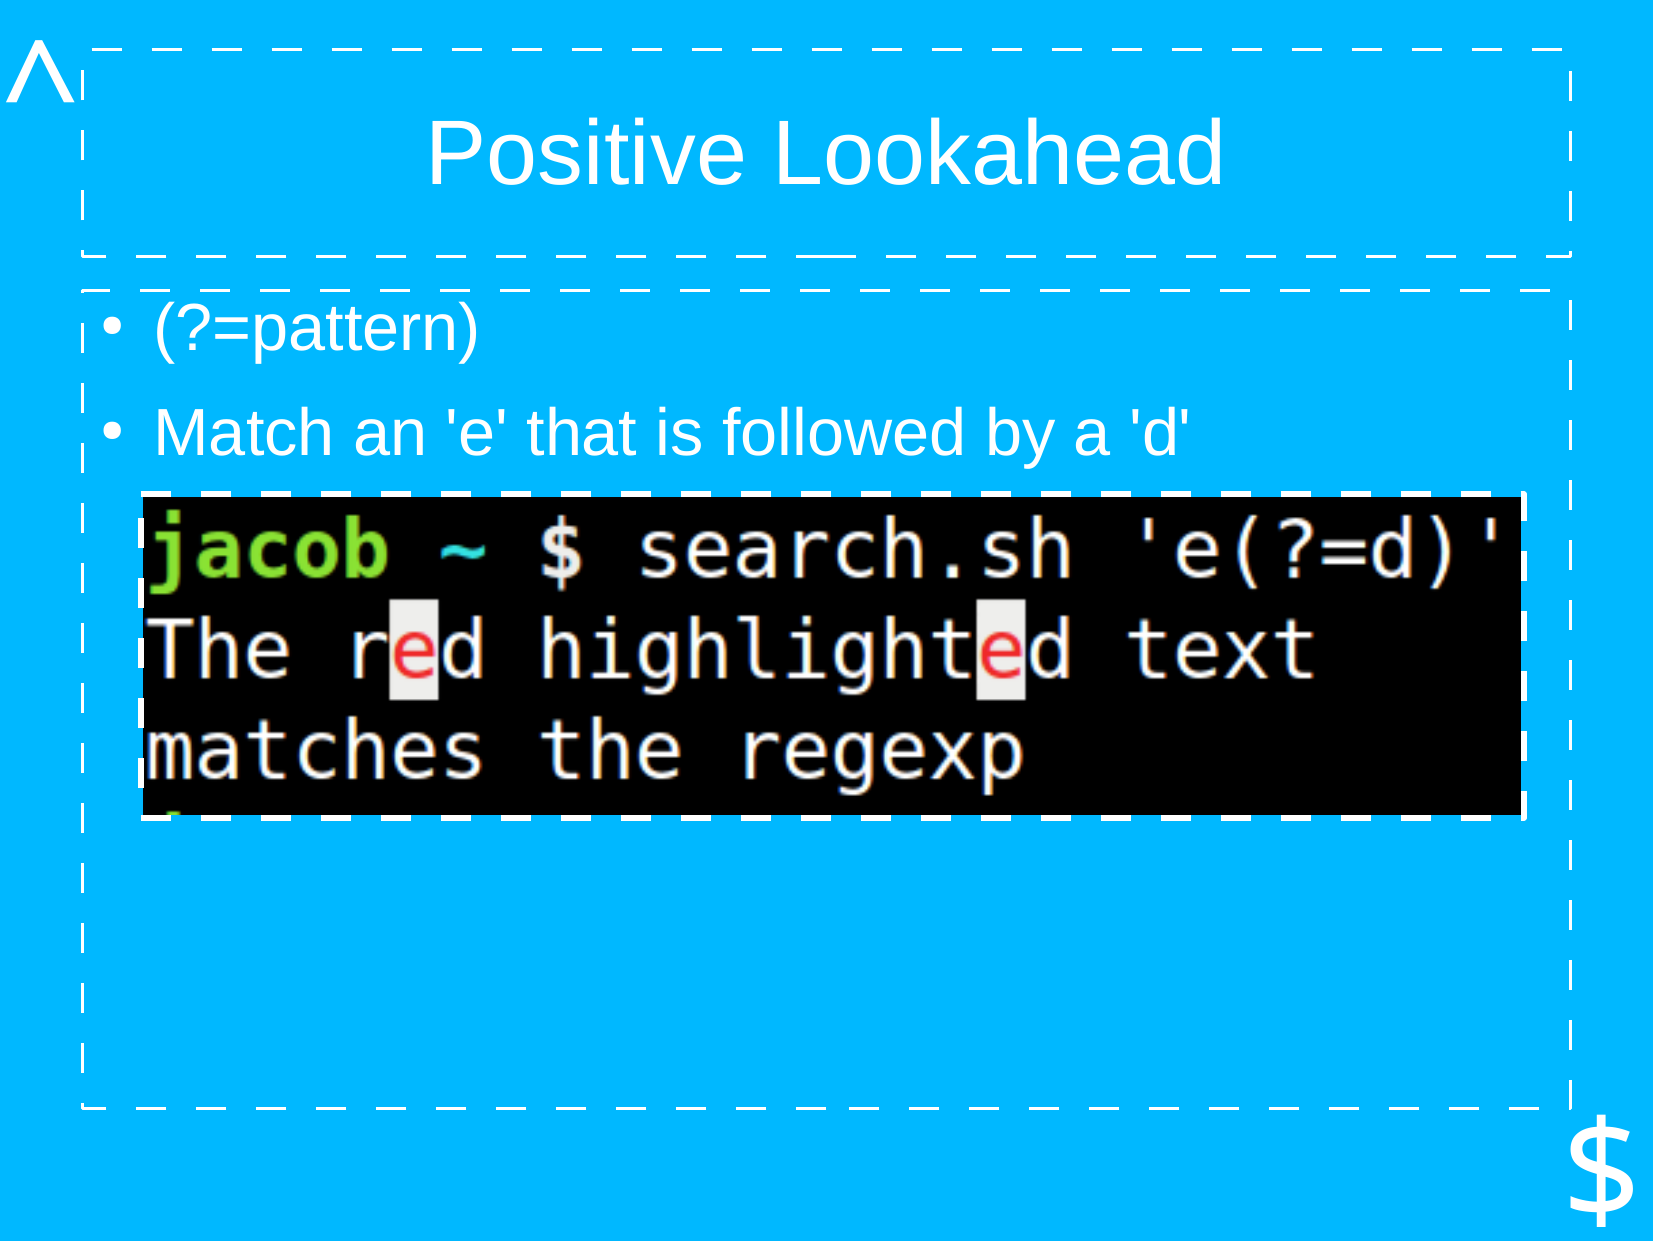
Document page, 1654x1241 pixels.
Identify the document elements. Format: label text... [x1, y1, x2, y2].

list (?=pattern) Match an 'e' that is followed by a 'd' [82, 290, 1571, 1109]
title Positive Lookahead [82, 49, 1571, 257]
picture [143, 497, 1521, 815]
